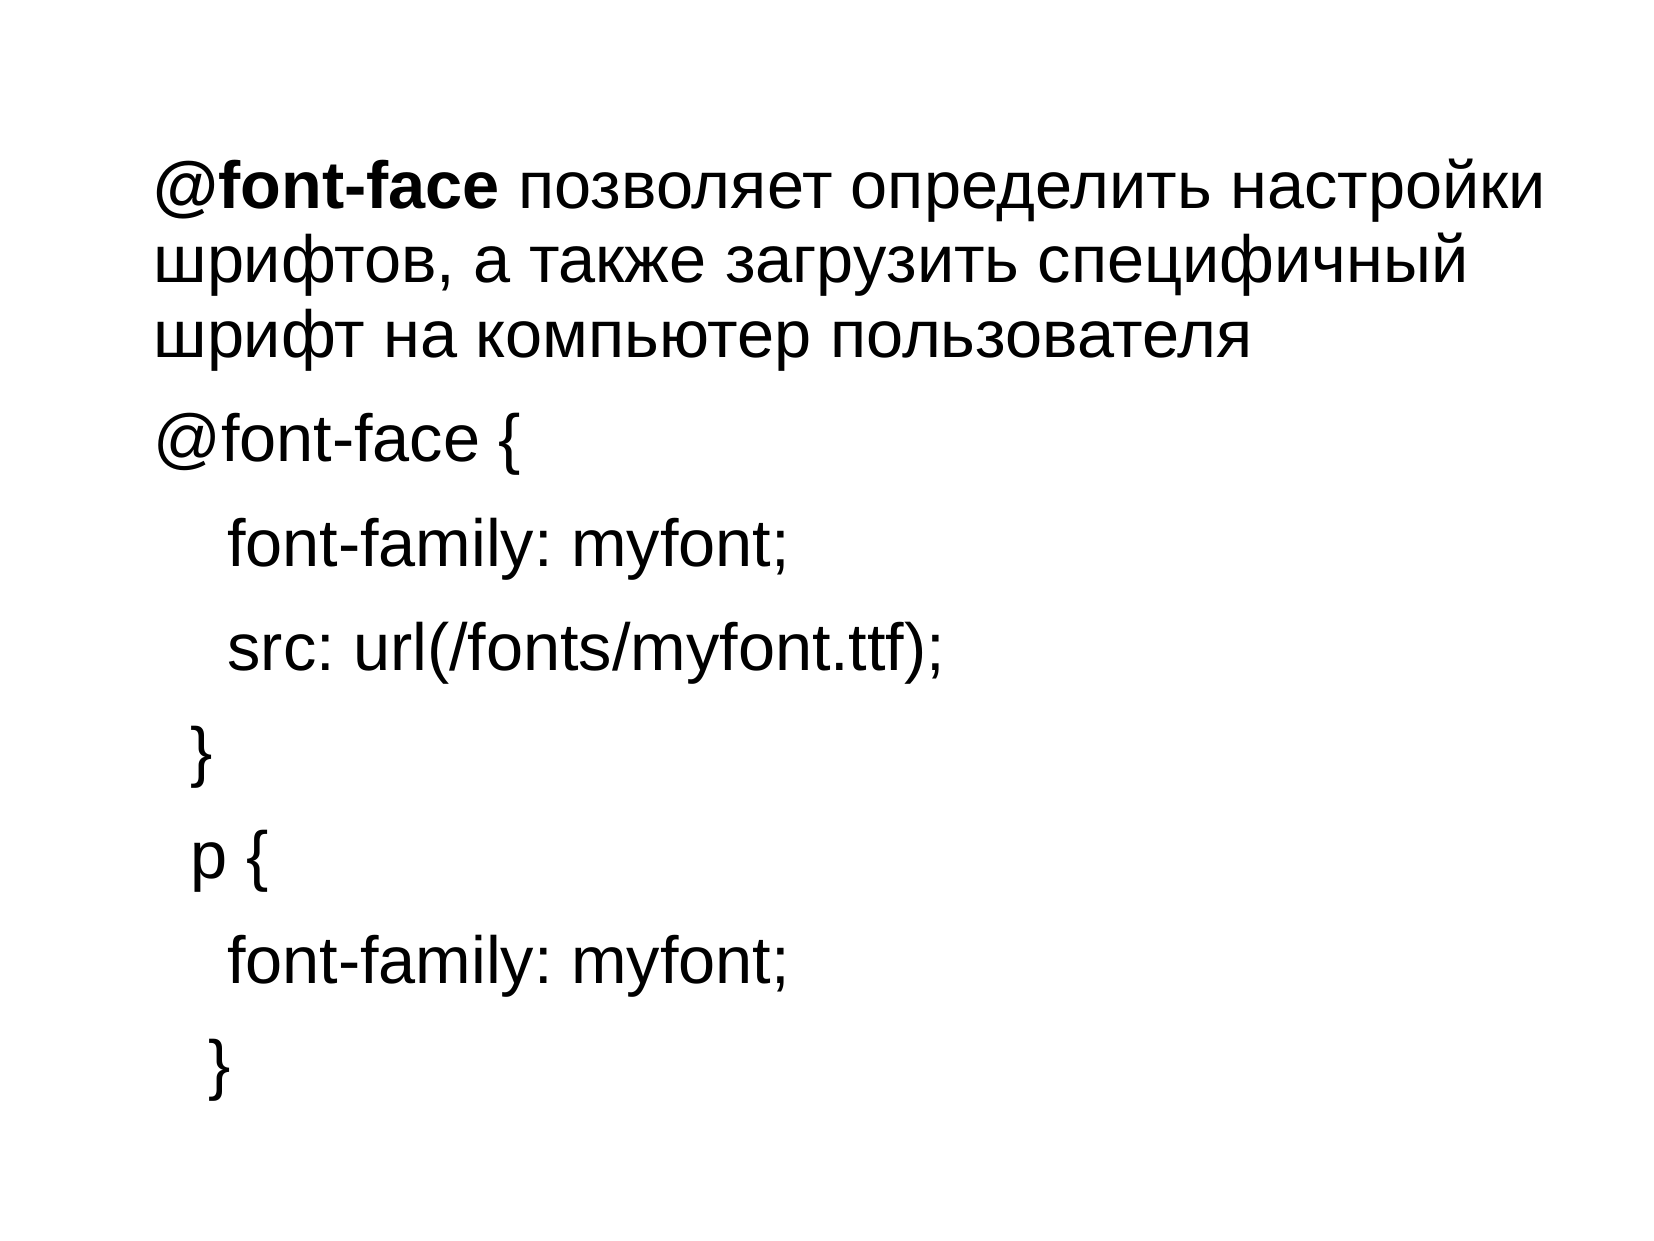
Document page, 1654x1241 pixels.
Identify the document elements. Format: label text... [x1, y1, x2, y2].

list @font-face позволяет определить настройки шрифтов, а также загрузить специфичный шрифт на компьютер пользователя @font-face { font-family: myfont; src: url(/fonts/myfont.ttf); } p { font-family: myfont; } [82, 147, 1571, 1109]
